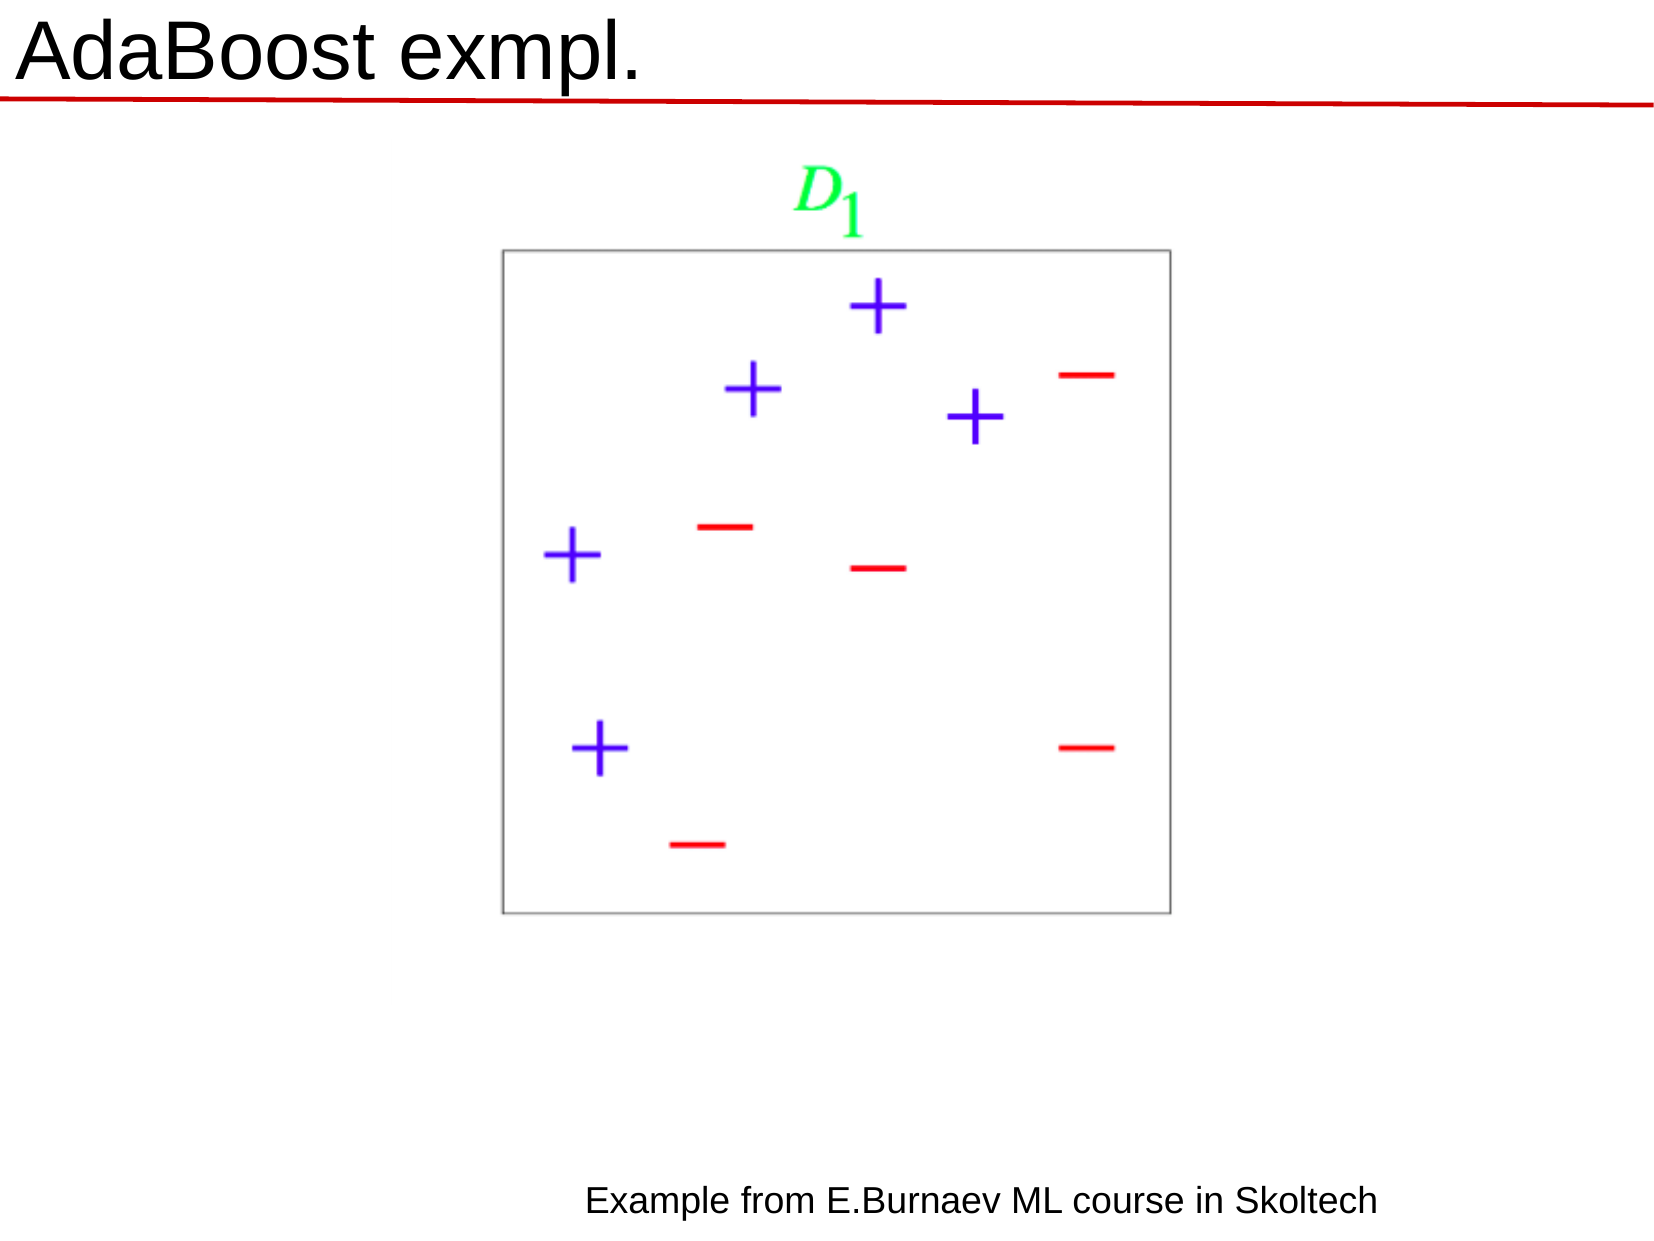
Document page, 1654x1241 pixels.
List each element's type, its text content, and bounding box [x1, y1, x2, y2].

text_box Example from E.Burnaev ML course in Skoltech [570, 1172, 1654, 1230]
title AdaBoost exmpl. [15, 3, 1504, 97]
picture [390, 139, 1291, 1006]
